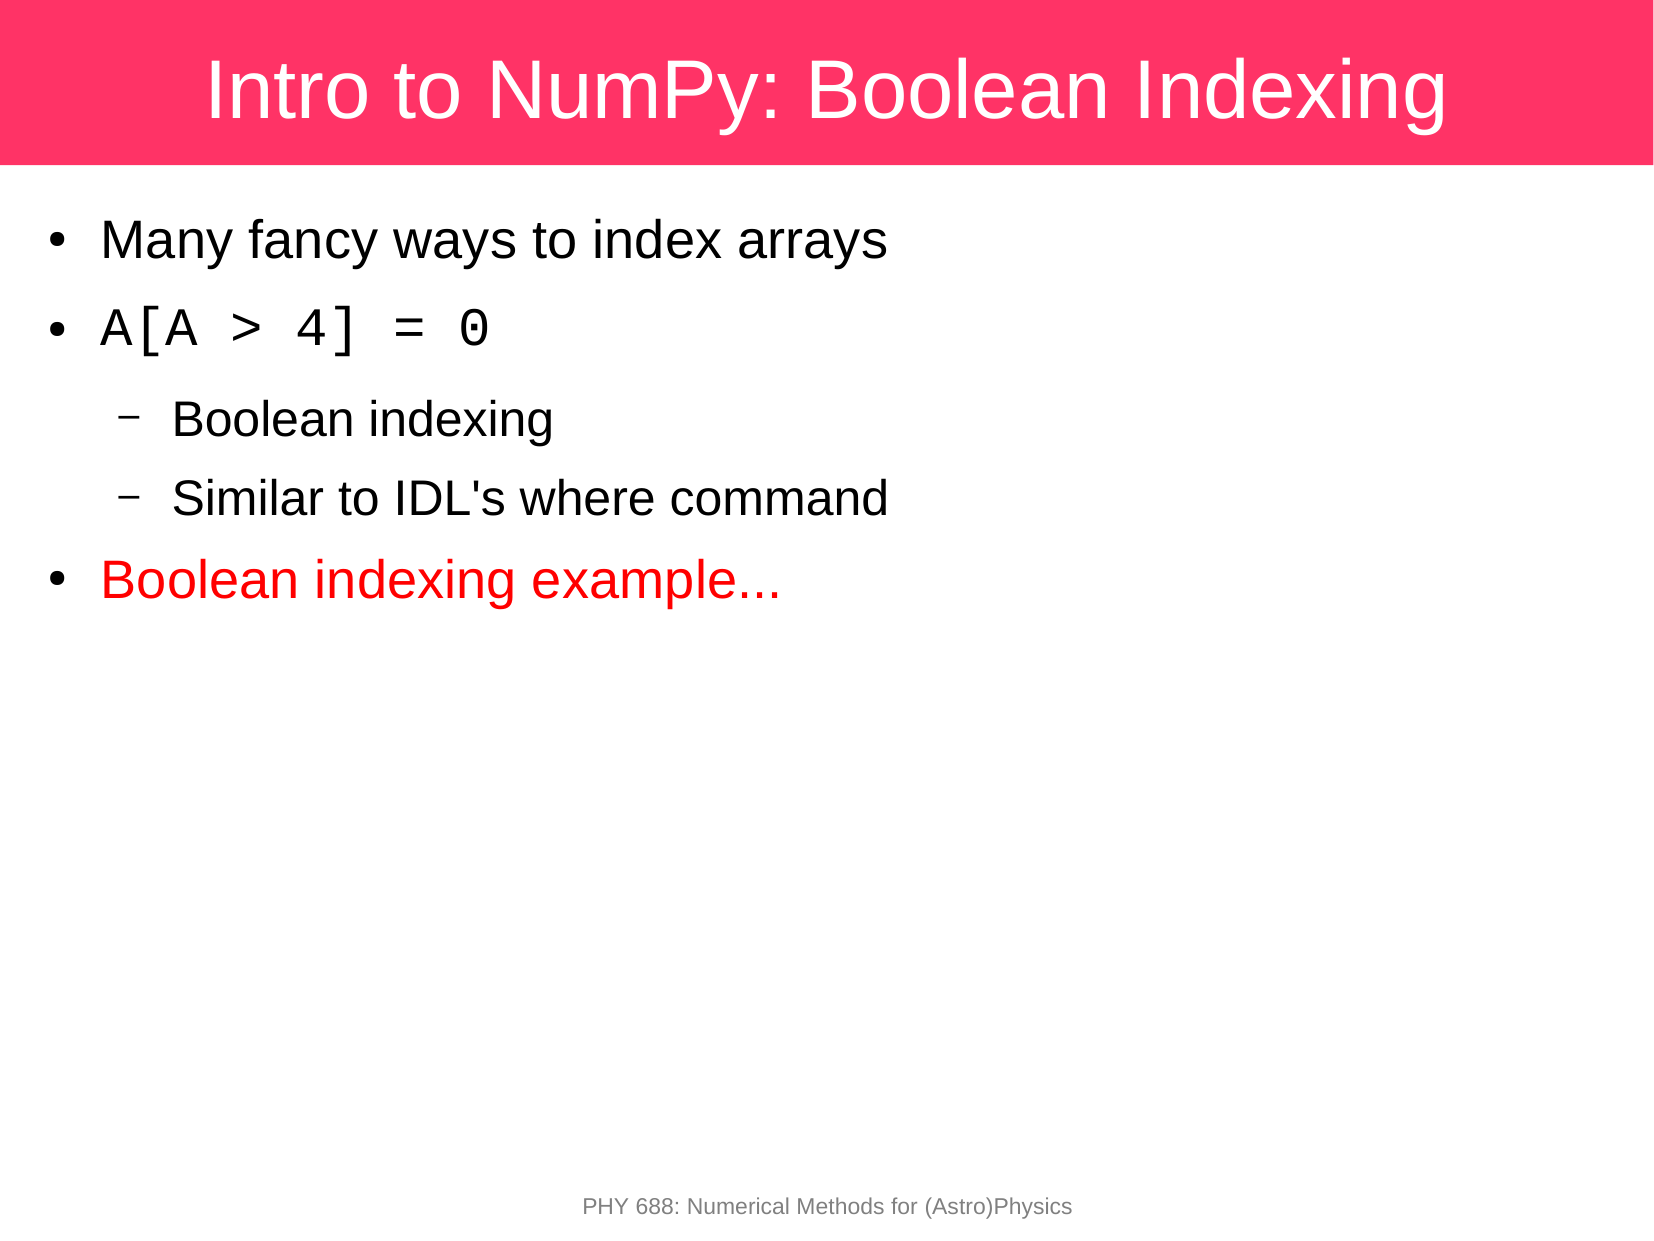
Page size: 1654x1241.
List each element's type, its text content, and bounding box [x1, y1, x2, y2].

list Many fancy ways to index arrays A[A > 4] = 0 Boolean indexing Similar to IDL's where command Boolean indexing example... [30, 210, 1621, 1171]
title Intro to NumPy: Boolean Indexing [82, 31, 1571, 148]
